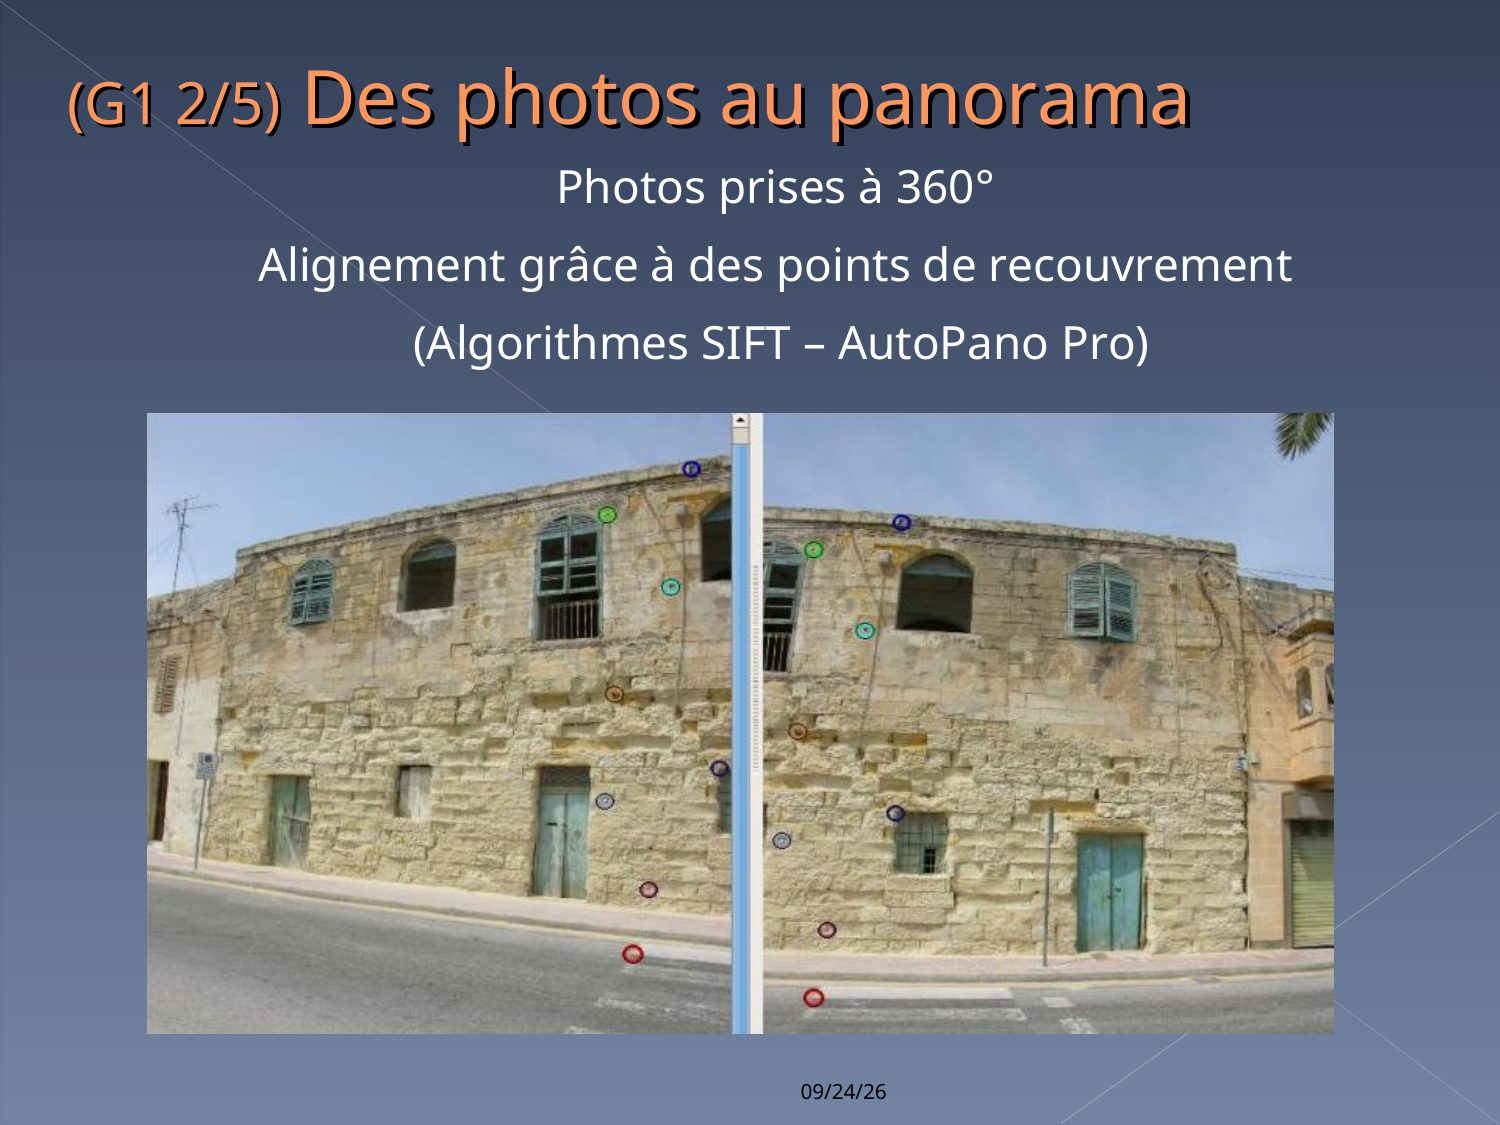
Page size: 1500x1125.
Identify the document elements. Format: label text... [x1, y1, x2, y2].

title (G1 2/5) Des photos au panorama [67, 46, 1418, 144]
subtitle Photos prises à 360° Alignement grâce à des points de recouvrement (Algorithmes SIFT – AutoPano Pro) [0, 147, 1477, 380]
picture [147, 413, 1334, 1034]
